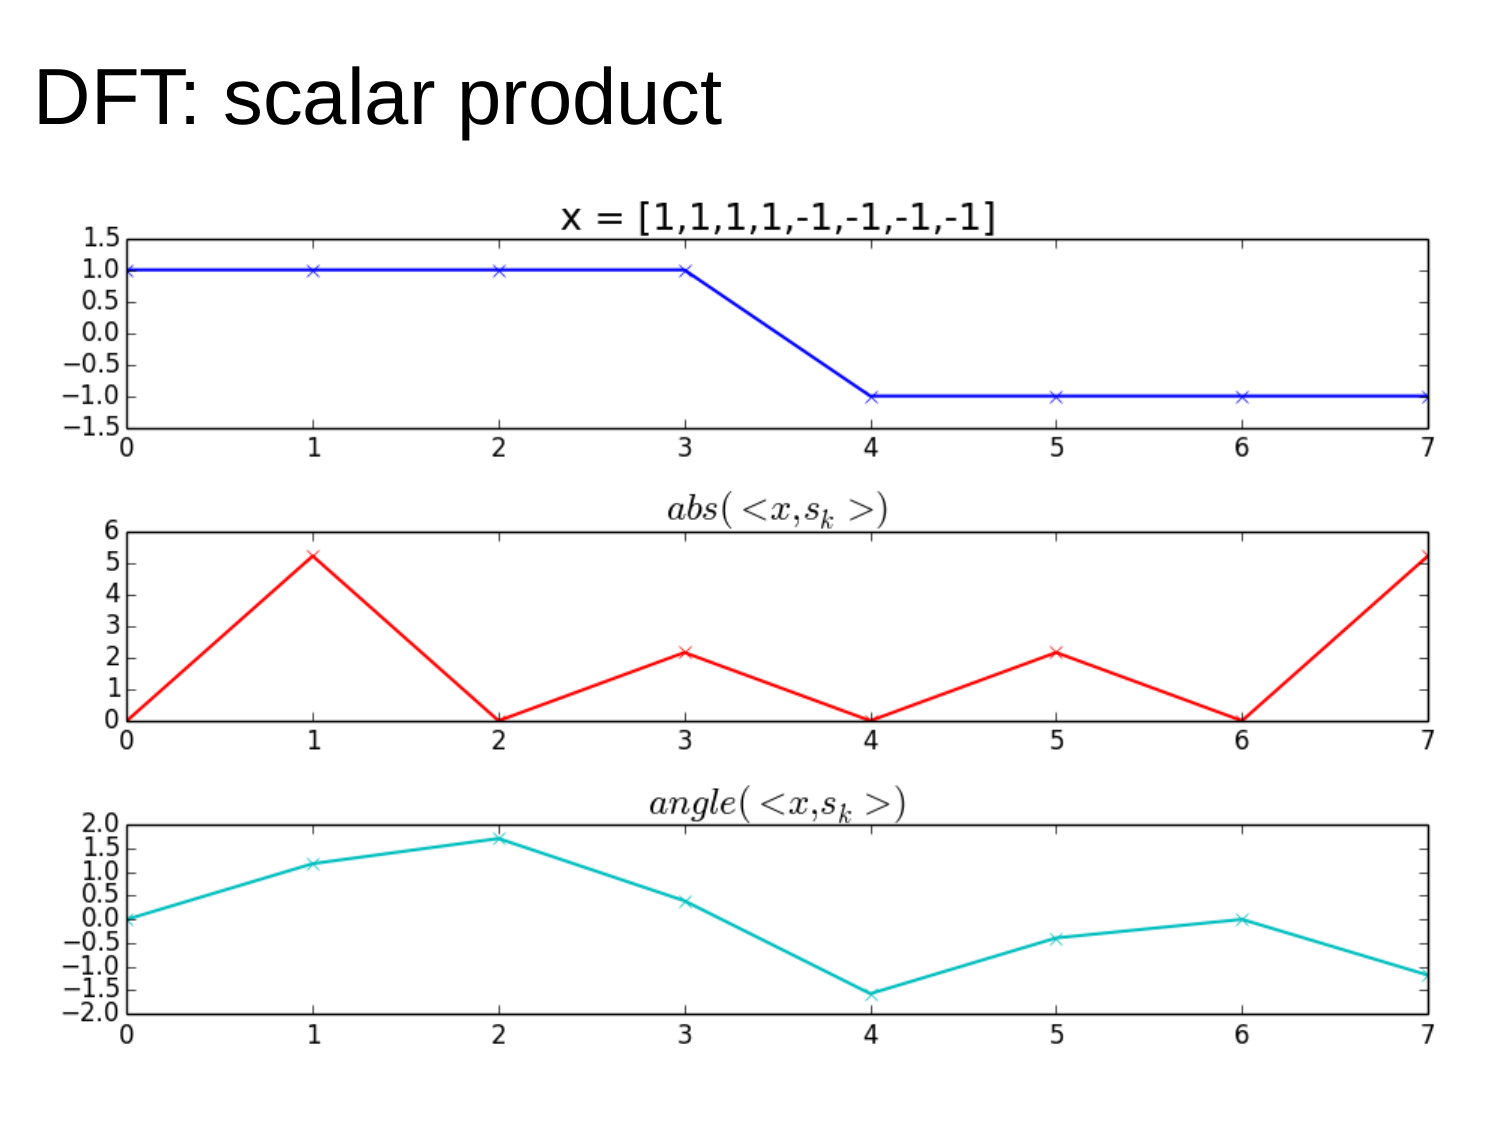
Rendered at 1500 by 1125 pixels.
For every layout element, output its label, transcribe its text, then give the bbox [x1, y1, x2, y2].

picture [35, 173, 1461, 1074]
title DFT: scalar product [33, 3, 1384, 191]
